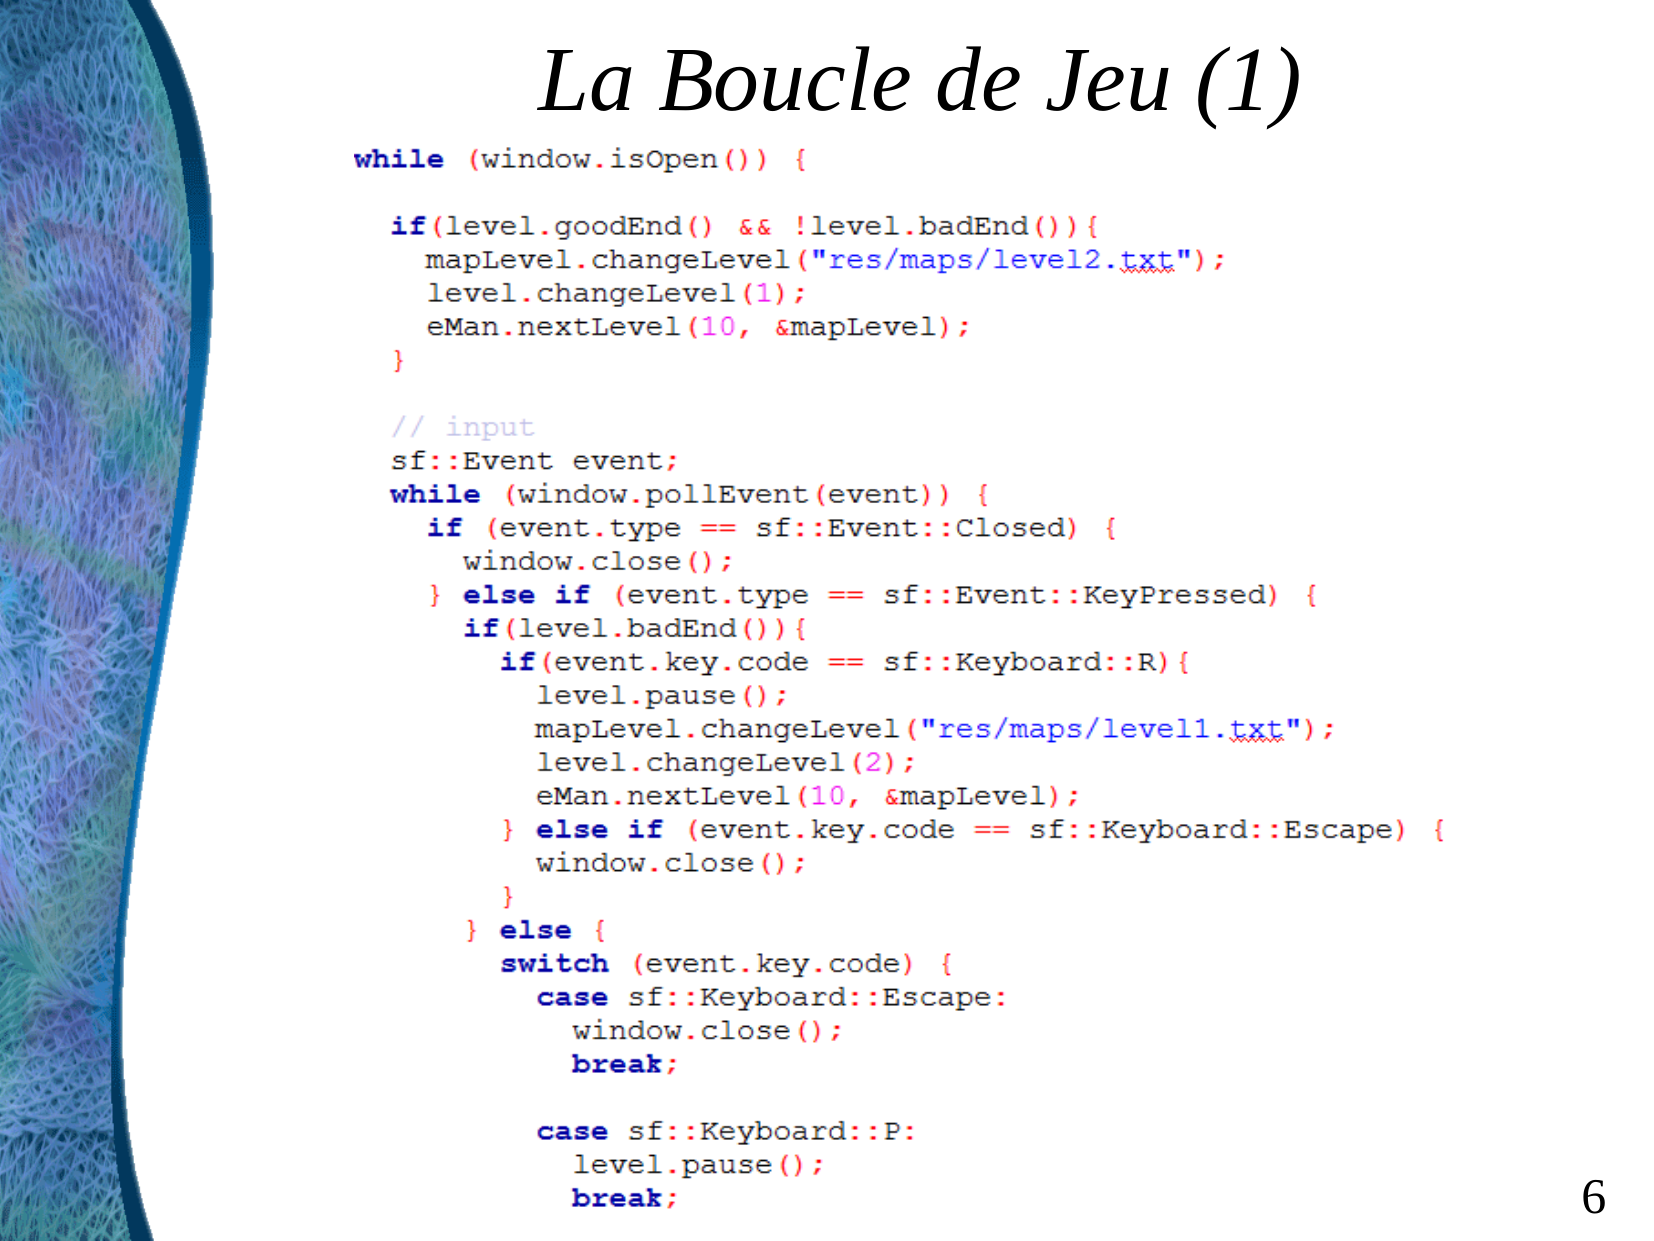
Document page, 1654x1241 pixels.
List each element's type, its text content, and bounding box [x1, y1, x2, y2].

text_box <numéro> [1581, 1169, 1654, 1226]
picture [0, 0, 229, 1241]
picture [354, 141, 1465, 1217]
title La Boucle de Jeu (1) [223, 28, 1619, 130]
